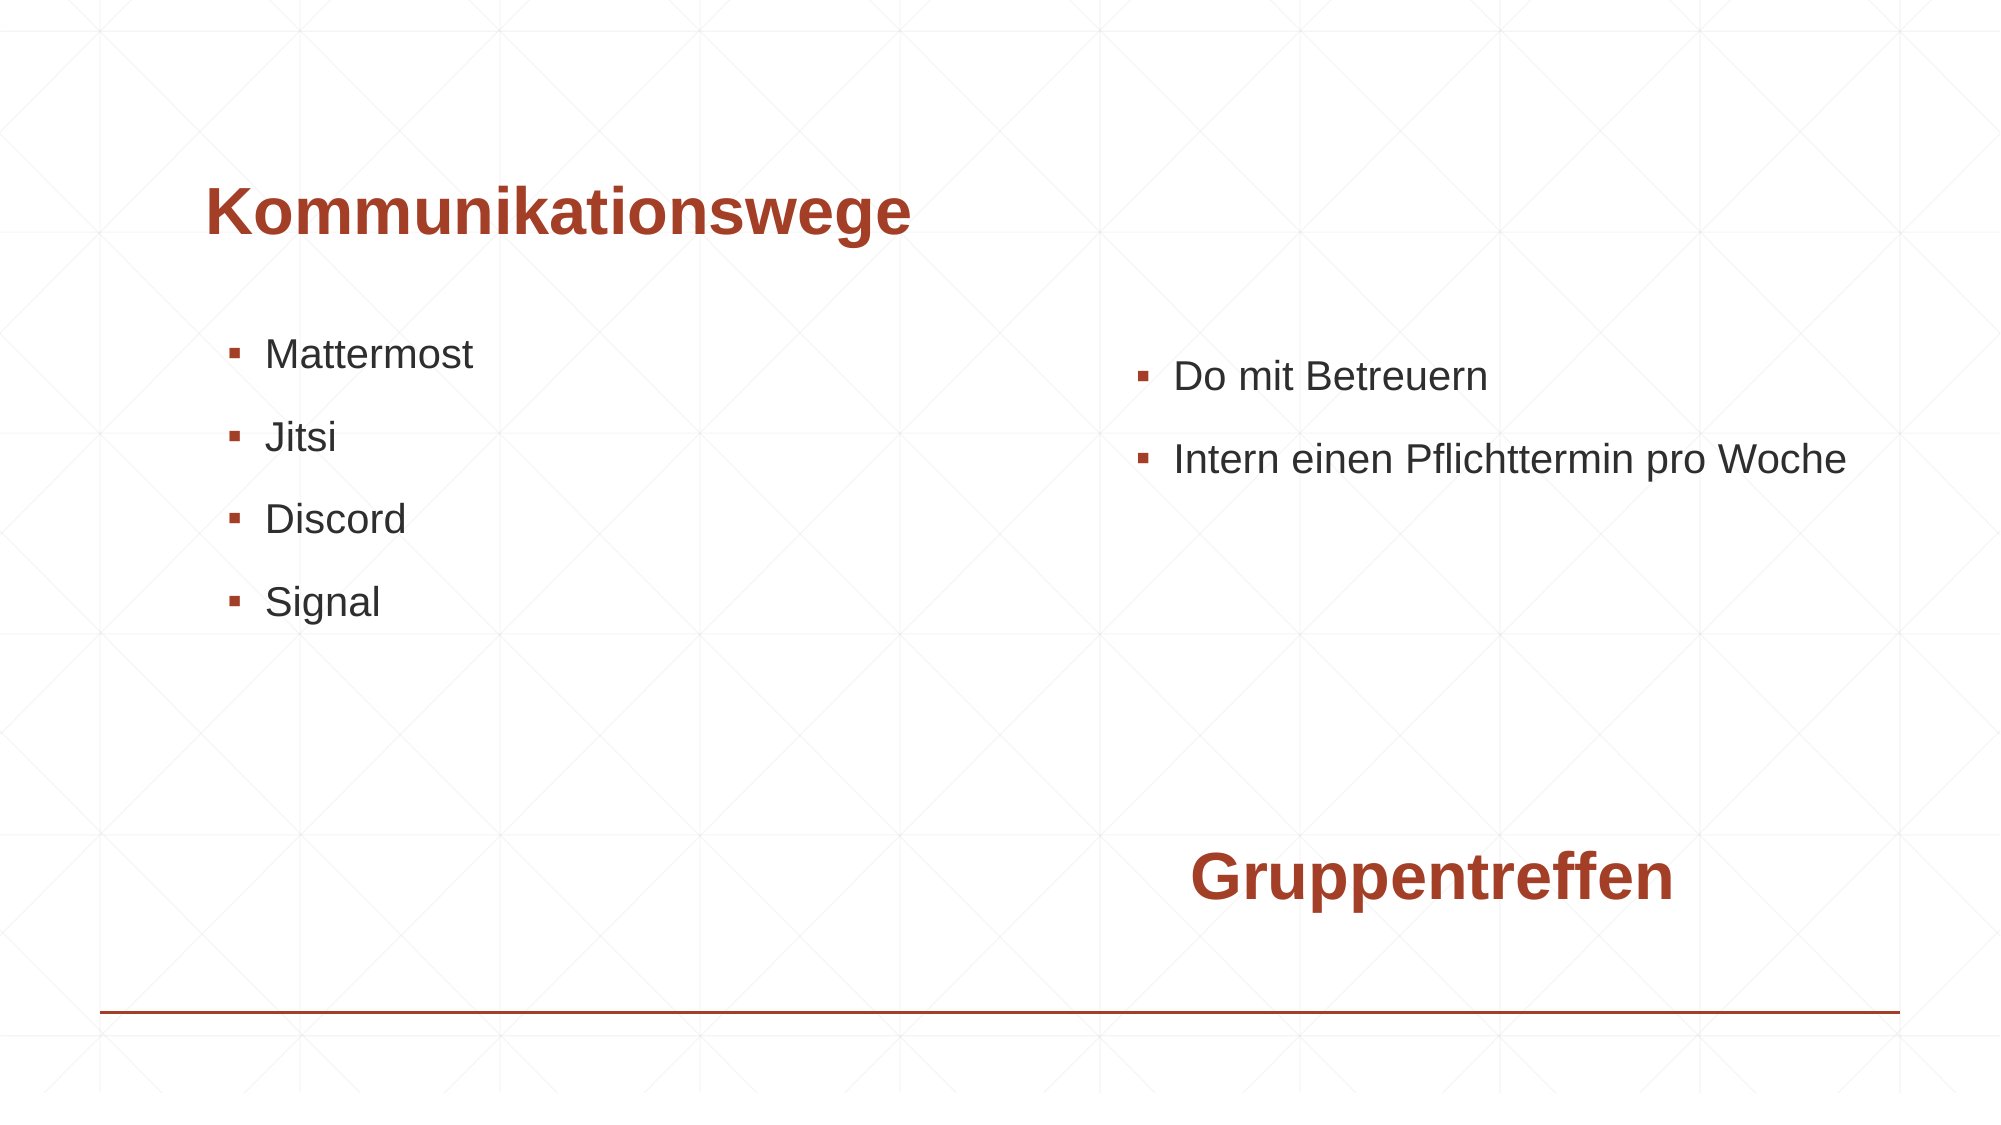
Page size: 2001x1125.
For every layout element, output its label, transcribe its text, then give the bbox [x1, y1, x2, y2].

text_box Gruppentreffen [1175, 734, 2000, 922]
text_box Do mit Betreuern Intern einen Pflichttermin pro Woche [1120, 347, 1886, 696]
title Kommunikationswege [190, 69, 1766, 257]
list Mattermost Jitsi Discord Signal [212, 324, 546, 674]
